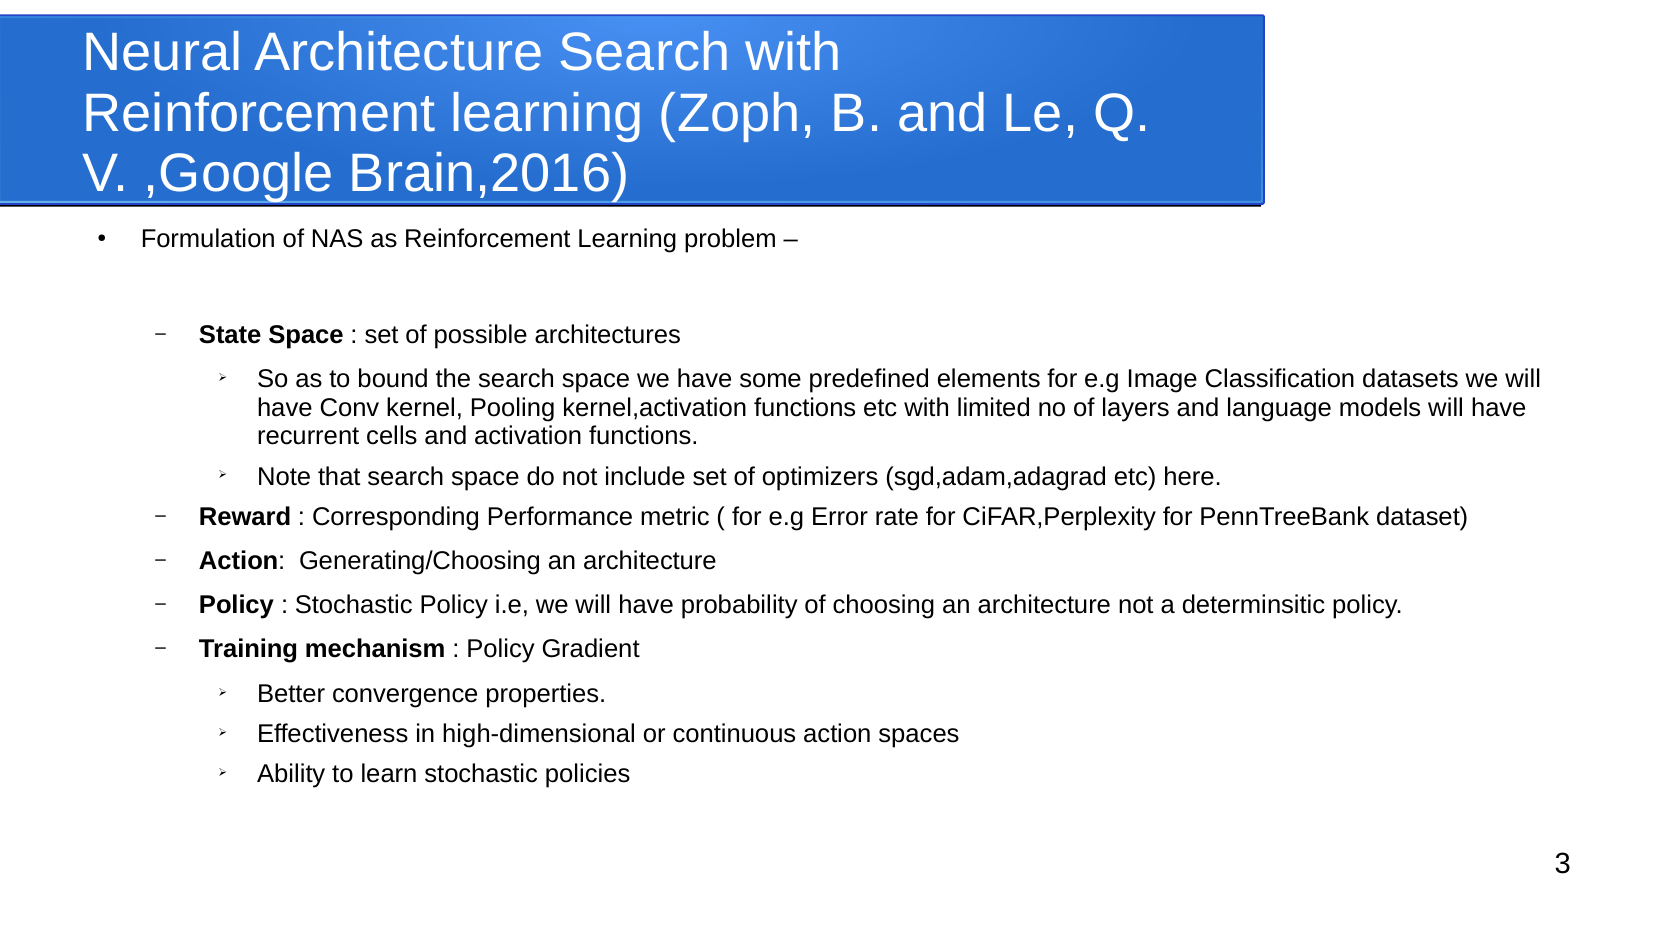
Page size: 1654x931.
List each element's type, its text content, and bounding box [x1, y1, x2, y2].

title Neural Architecture Search with Reinforcement learning (Zoph, B. and Le, Q. V. ,Google Brain,2016) [82, 21, 1235, 204]
list Formulation of NAS as Reinforcement Learning problem – State Space : set of possible architectures So as to bound the search space we have some predefined elements for e.g Image Classification datasets we will have Conv kernel, Pooling kernel,activation functions etc with limited no of layers and language models will have recurrent cells and activation functions. Note that search space do not include set of optimizers (sgd,adam,adagrad etc) here. Reward : Corresponding Performance metric ( for e.g Error rate for CiFAR,Perplexity for PennTreeBank dataset) Action: Generating/Choosing an architecture Policy : Stochastic Policy i.e, we will have probability of choosing an architecture not a determinsitic policy. Training mechanism : Policy Gradient Better convergence properties. Effectiveness in high-dimensional or continuous action spaces Ability to learn stochastic policies [82, 224, 1571, 886]
